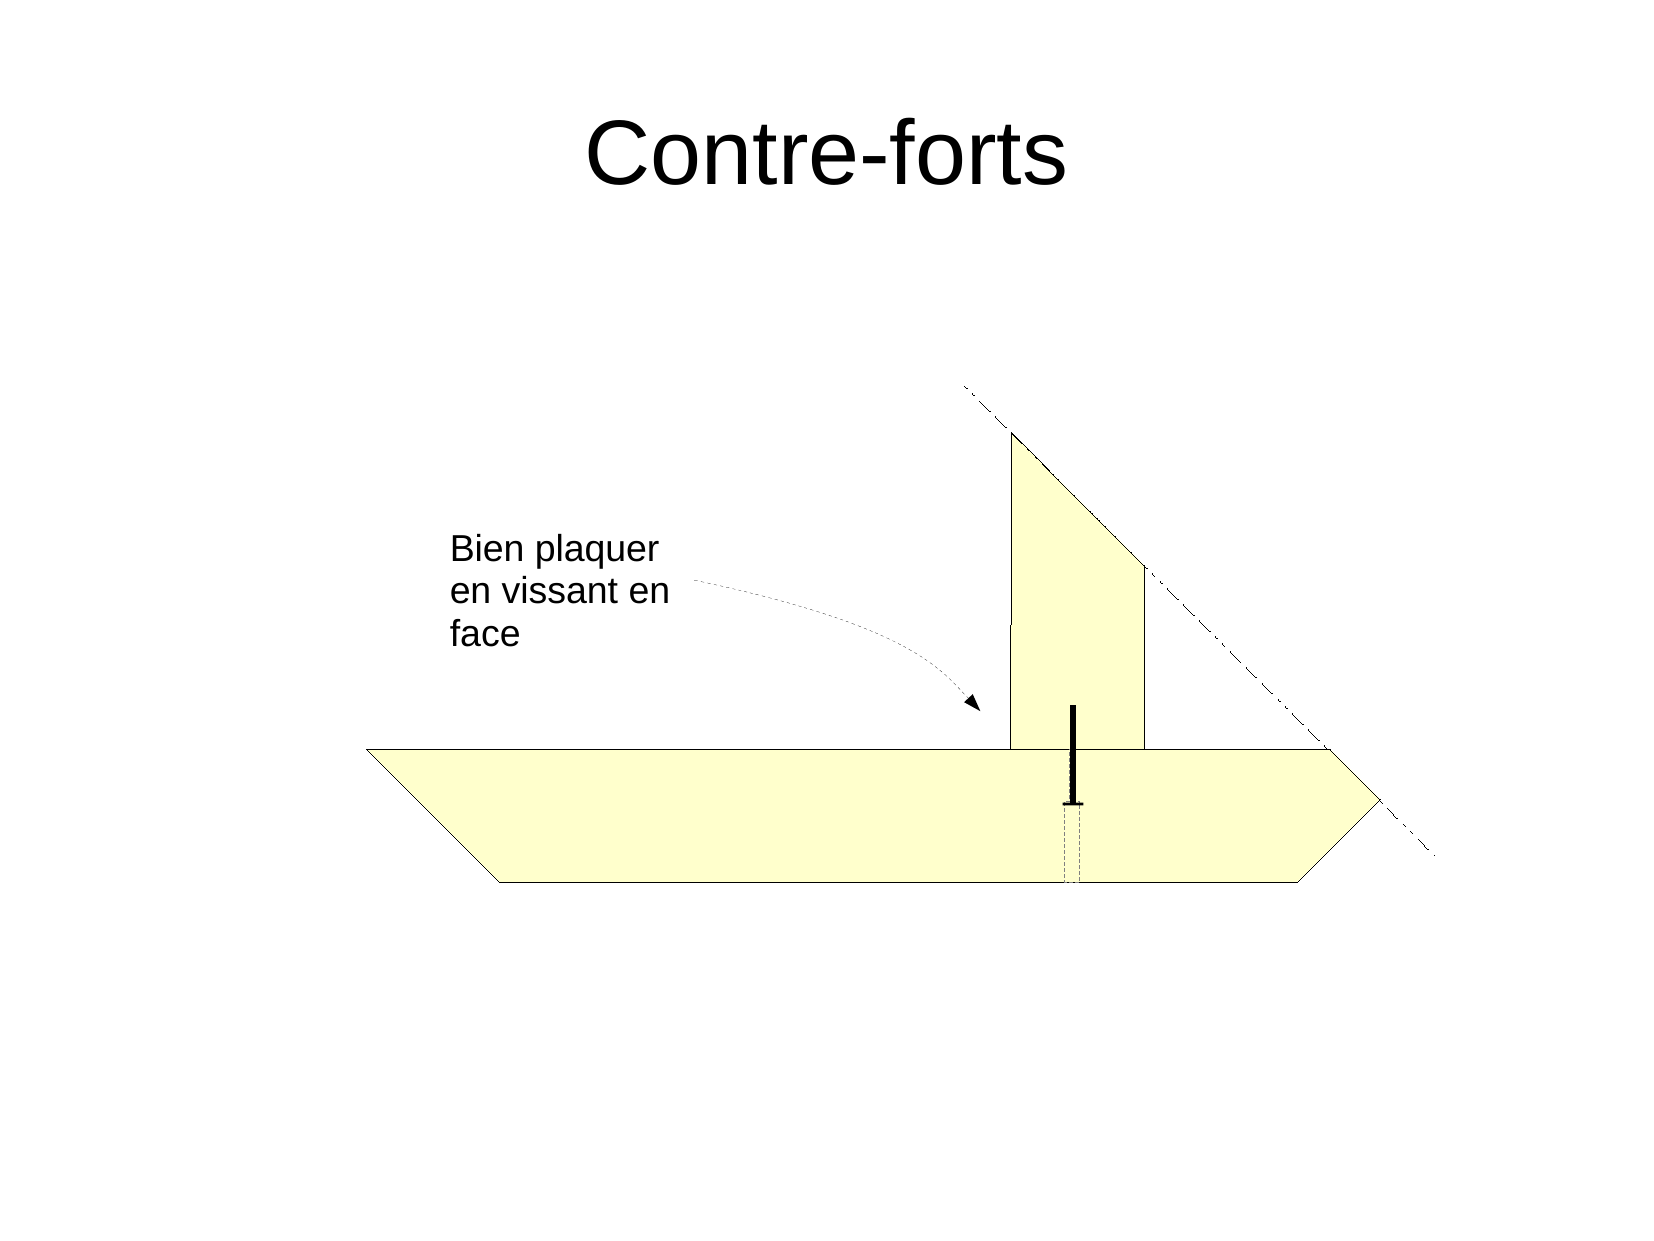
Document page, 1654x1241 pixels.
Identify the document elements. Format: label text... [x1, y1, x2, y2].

title Contre-forts [82, 49, 1571, 257]
text_box [366, 432, 1381, 883]
text_box Bien plaquer en vissant en face [435, 520, 712, 662]
